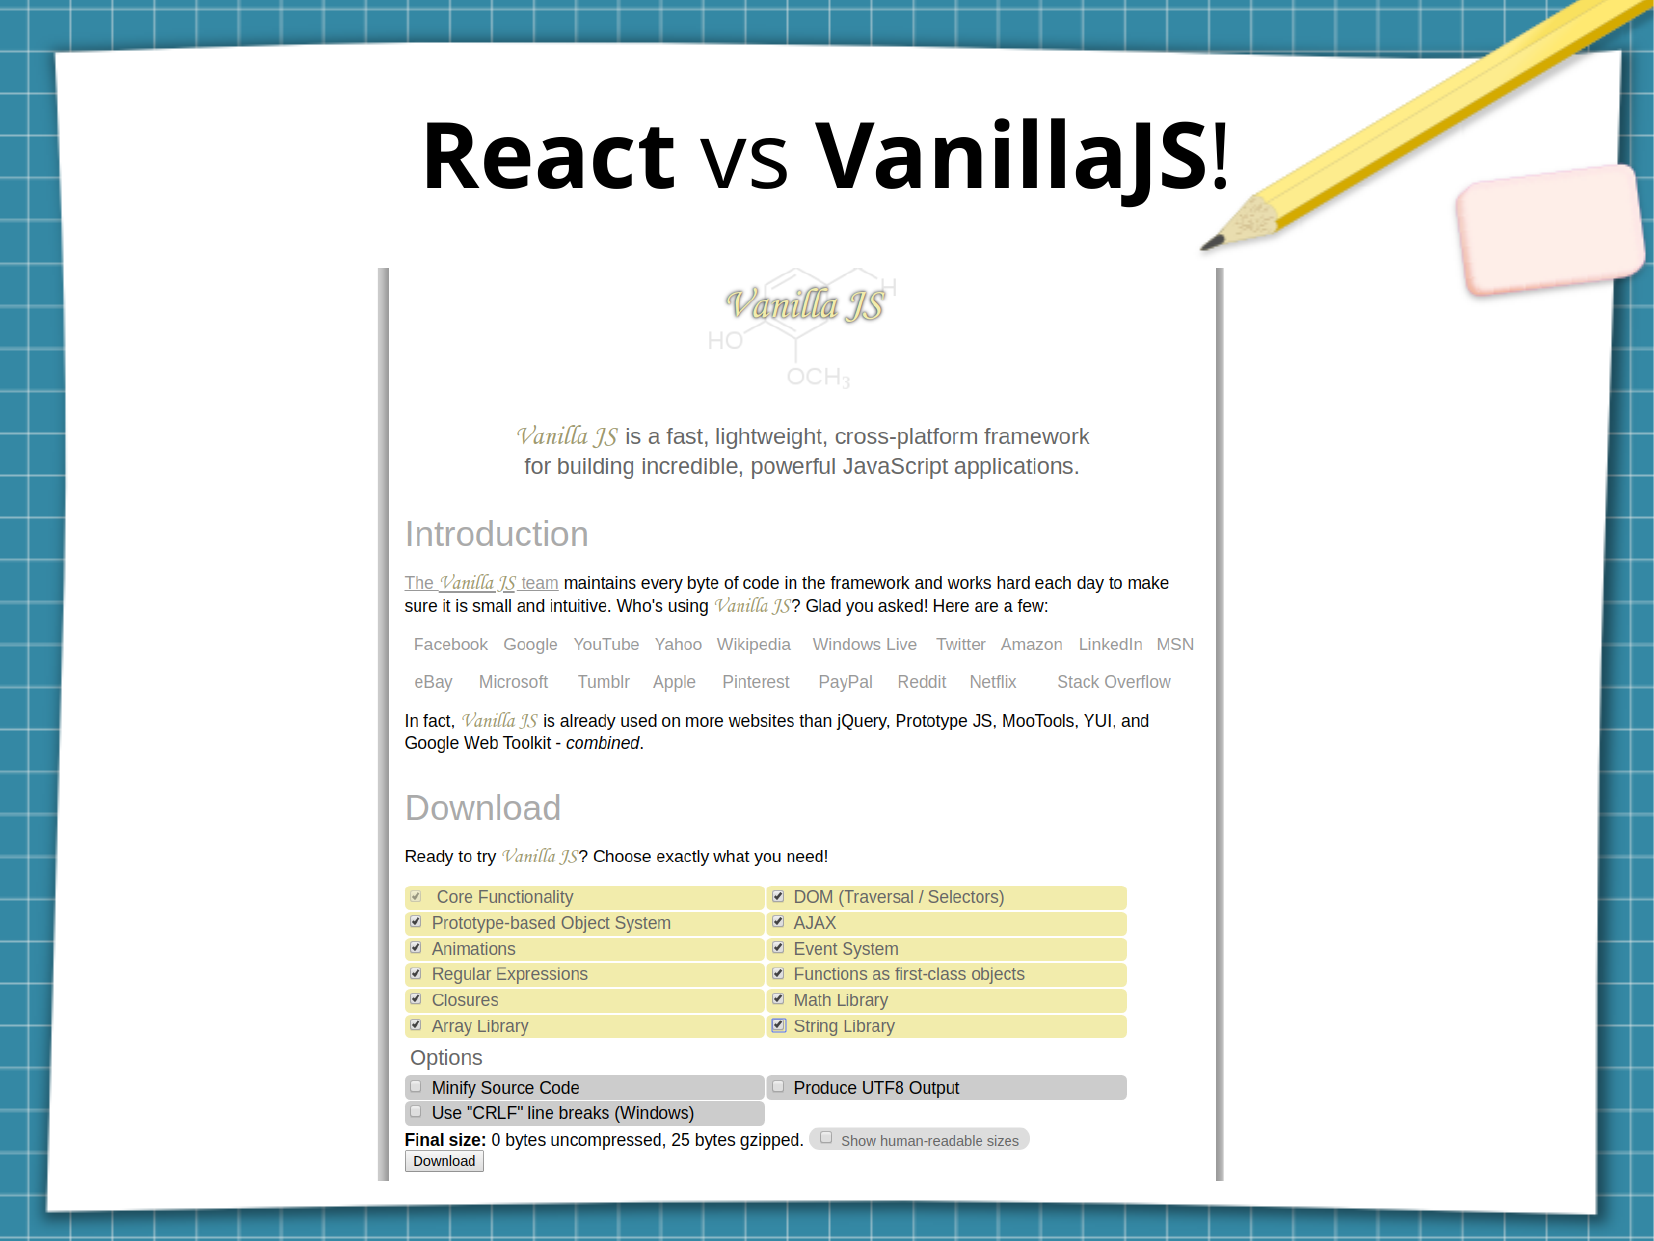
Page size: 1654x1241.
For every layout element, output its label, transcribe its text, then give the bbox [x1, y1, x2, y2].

picture [0, 0, 1654, 1241]
title React vs VanillaJS! [82, 49, 1571, 257]
